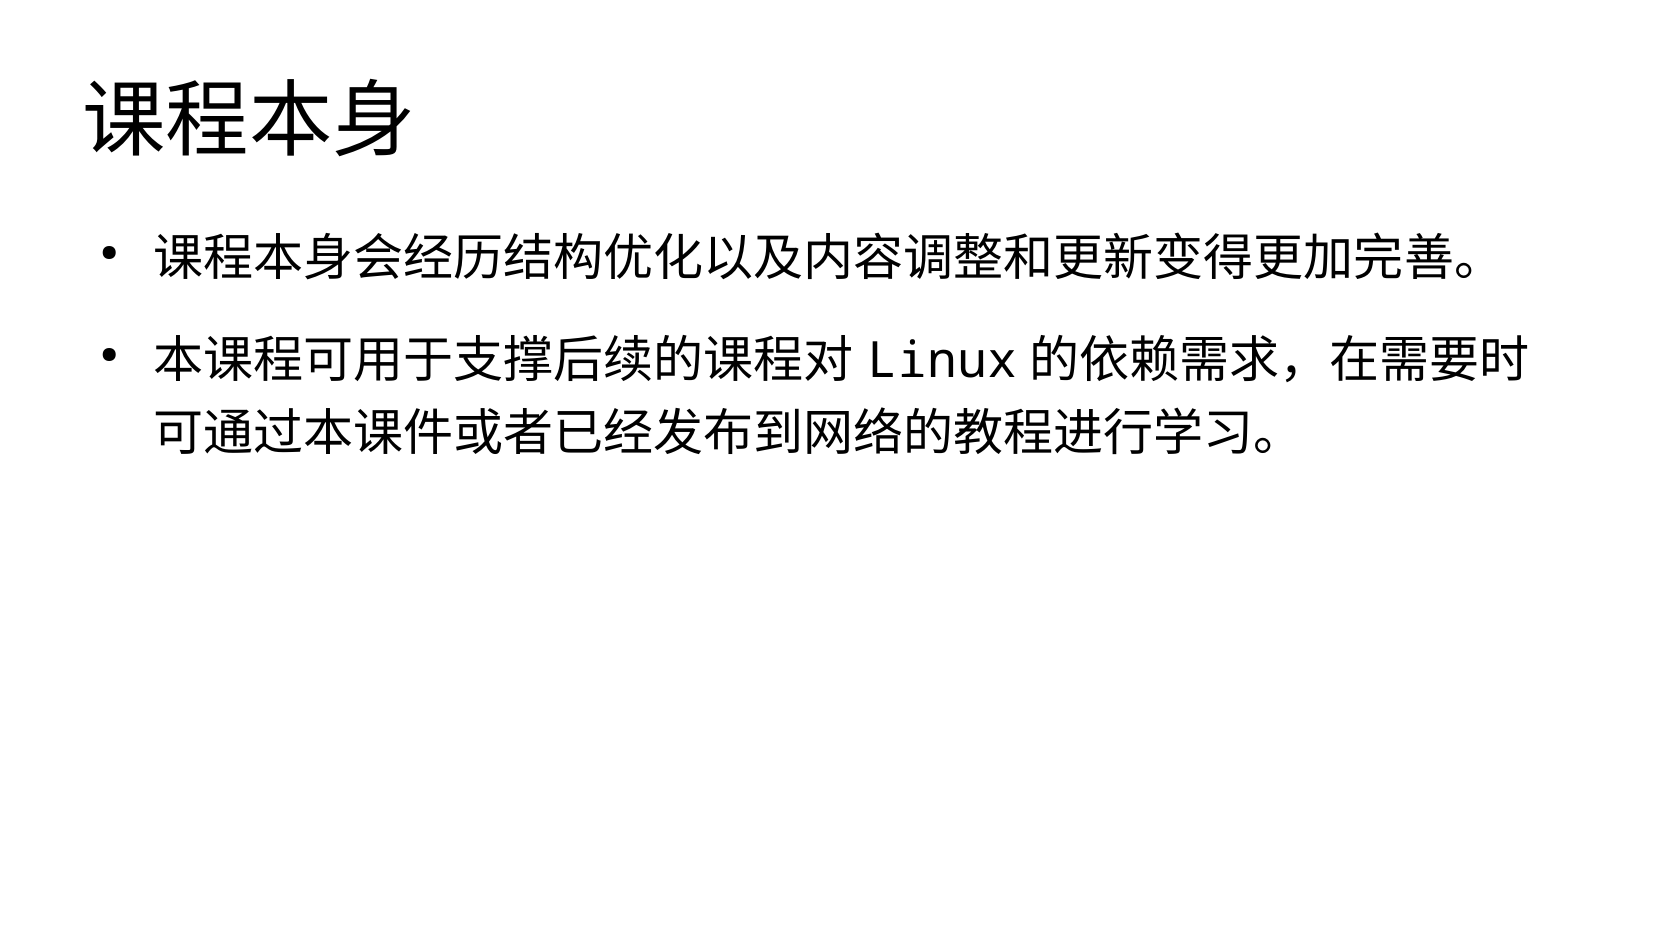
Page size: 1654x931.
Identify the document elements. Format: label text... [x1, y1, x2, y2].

list 课程本身会经历结构优化以及内容调整和更新变得更加完善。 本课程可用于支撑后续的课程对Linux的依赖需求，在需要时可通过本课件或者已经发布到网络的教程进行学习。 [82, 217, 1571, 839]
title 课程本身 [82, 37, 1571, 189]
